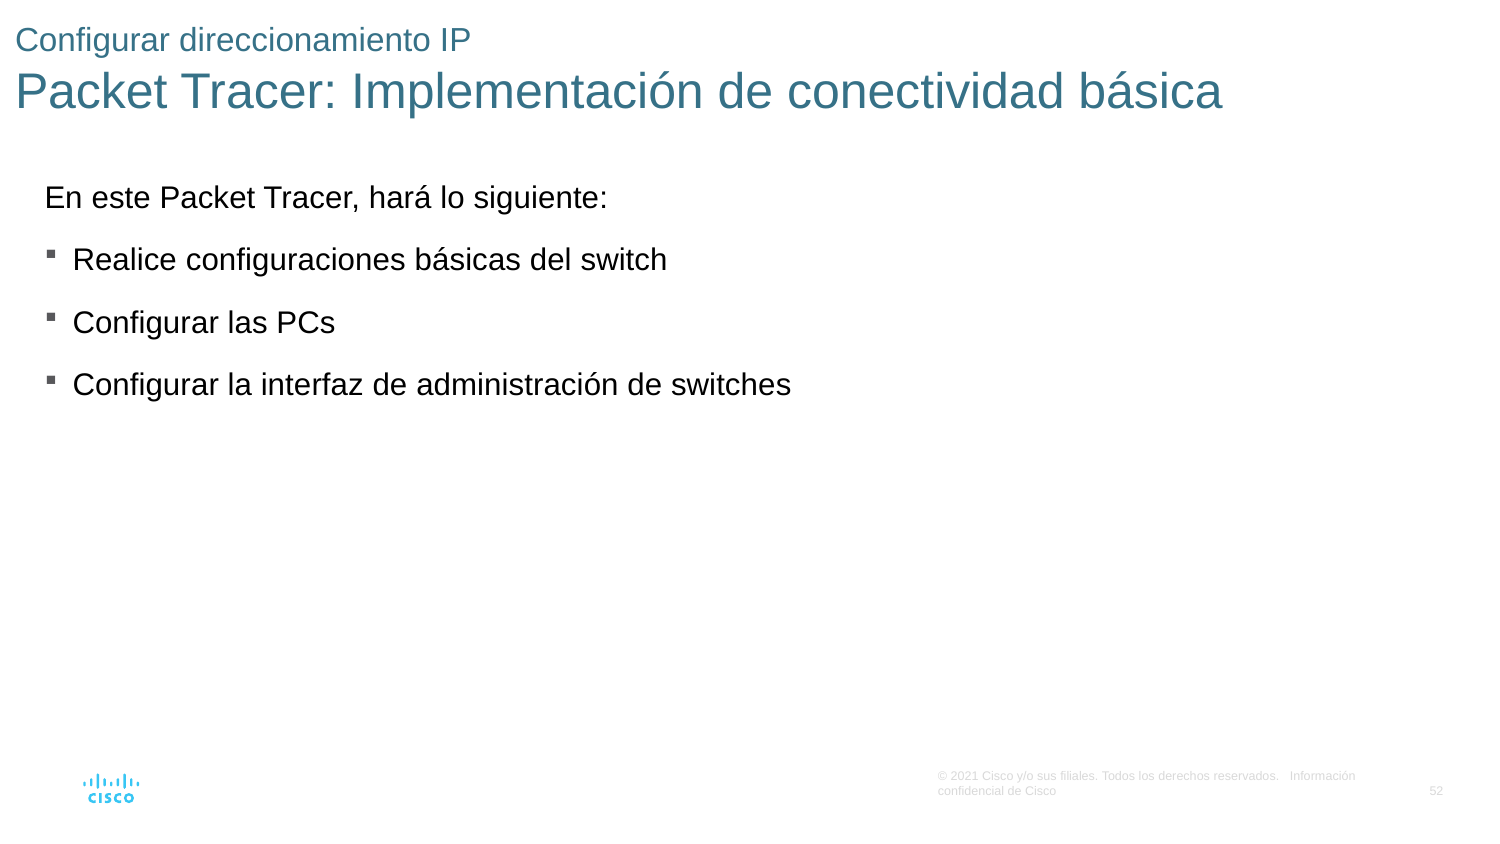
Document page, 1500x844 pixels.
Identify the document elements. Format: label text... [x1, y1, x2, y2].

title Configurar direccionamiento IP Packet Tracer: Implementación de conectividad básica [0, 19, 1500, 117]
list En este Packet Tracer, hará lo siguiente: Realice configuraciones básicas del switch Configurar las PCs Configurar la interfaz de administración de switches [29, 169, 1449, 748]
